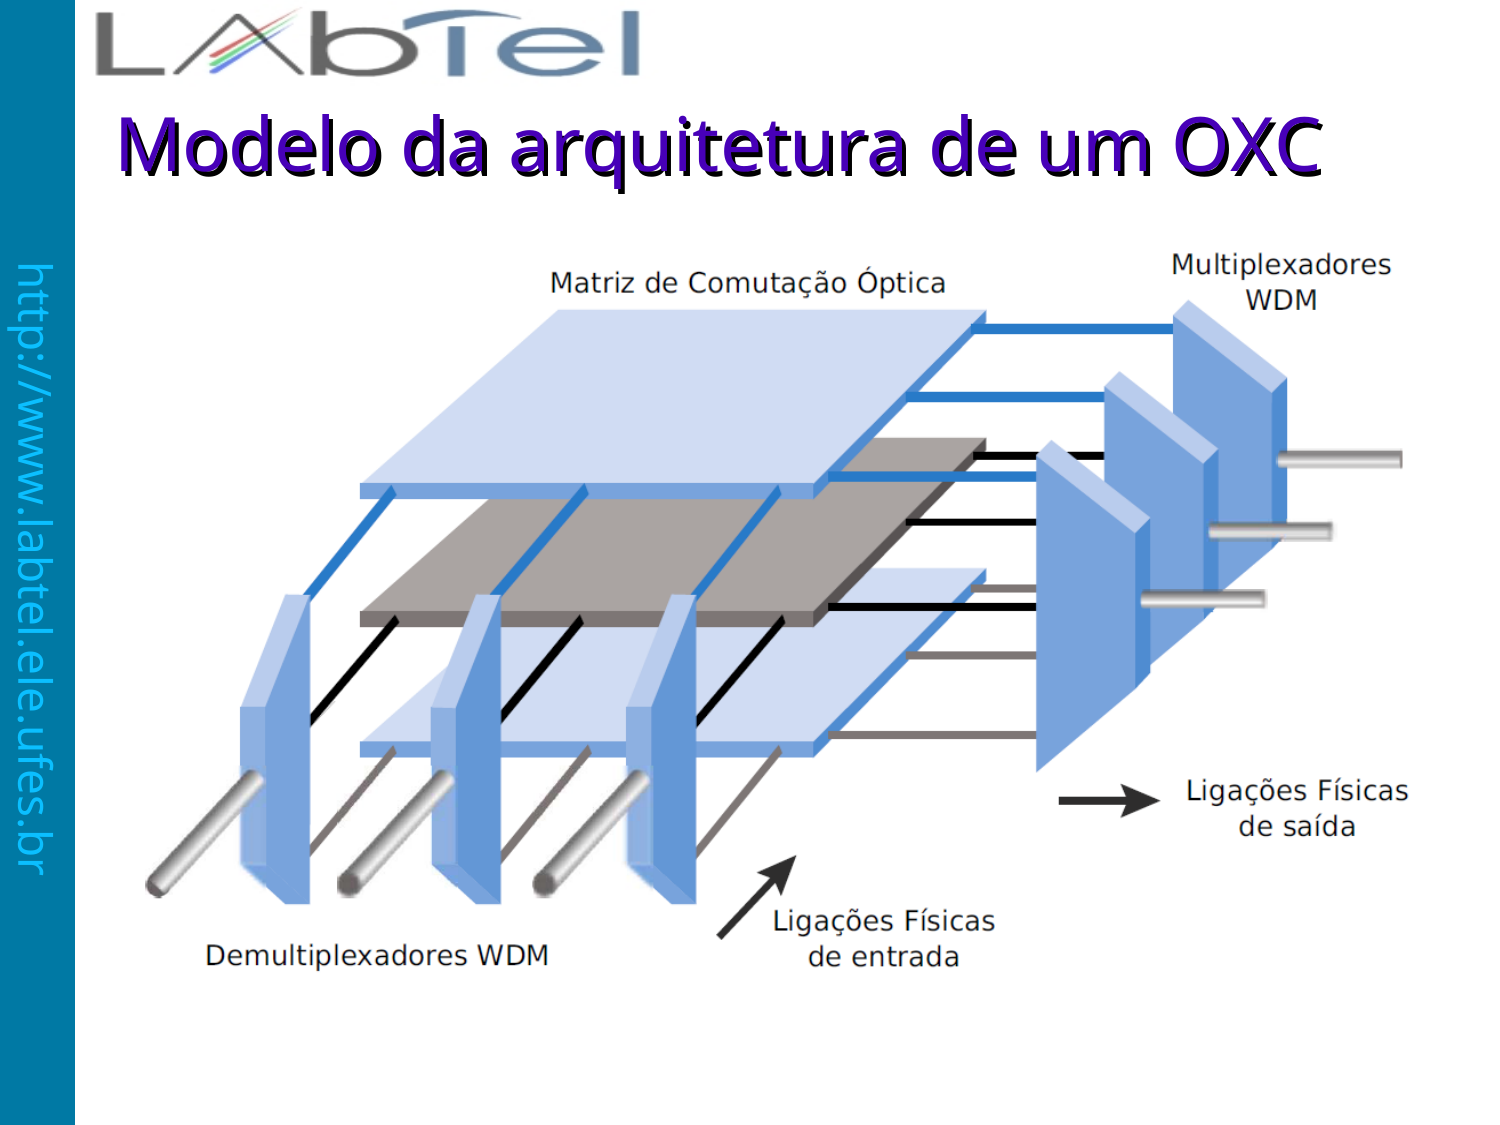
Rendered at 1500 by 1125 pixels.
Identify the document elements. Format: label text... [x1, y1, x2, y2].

title Modelo da arquitetura de um OXC [99, 42, 1461, 240]
picture [135, 220, 1438, 1001]
picture [76, 0, 675, 88]
